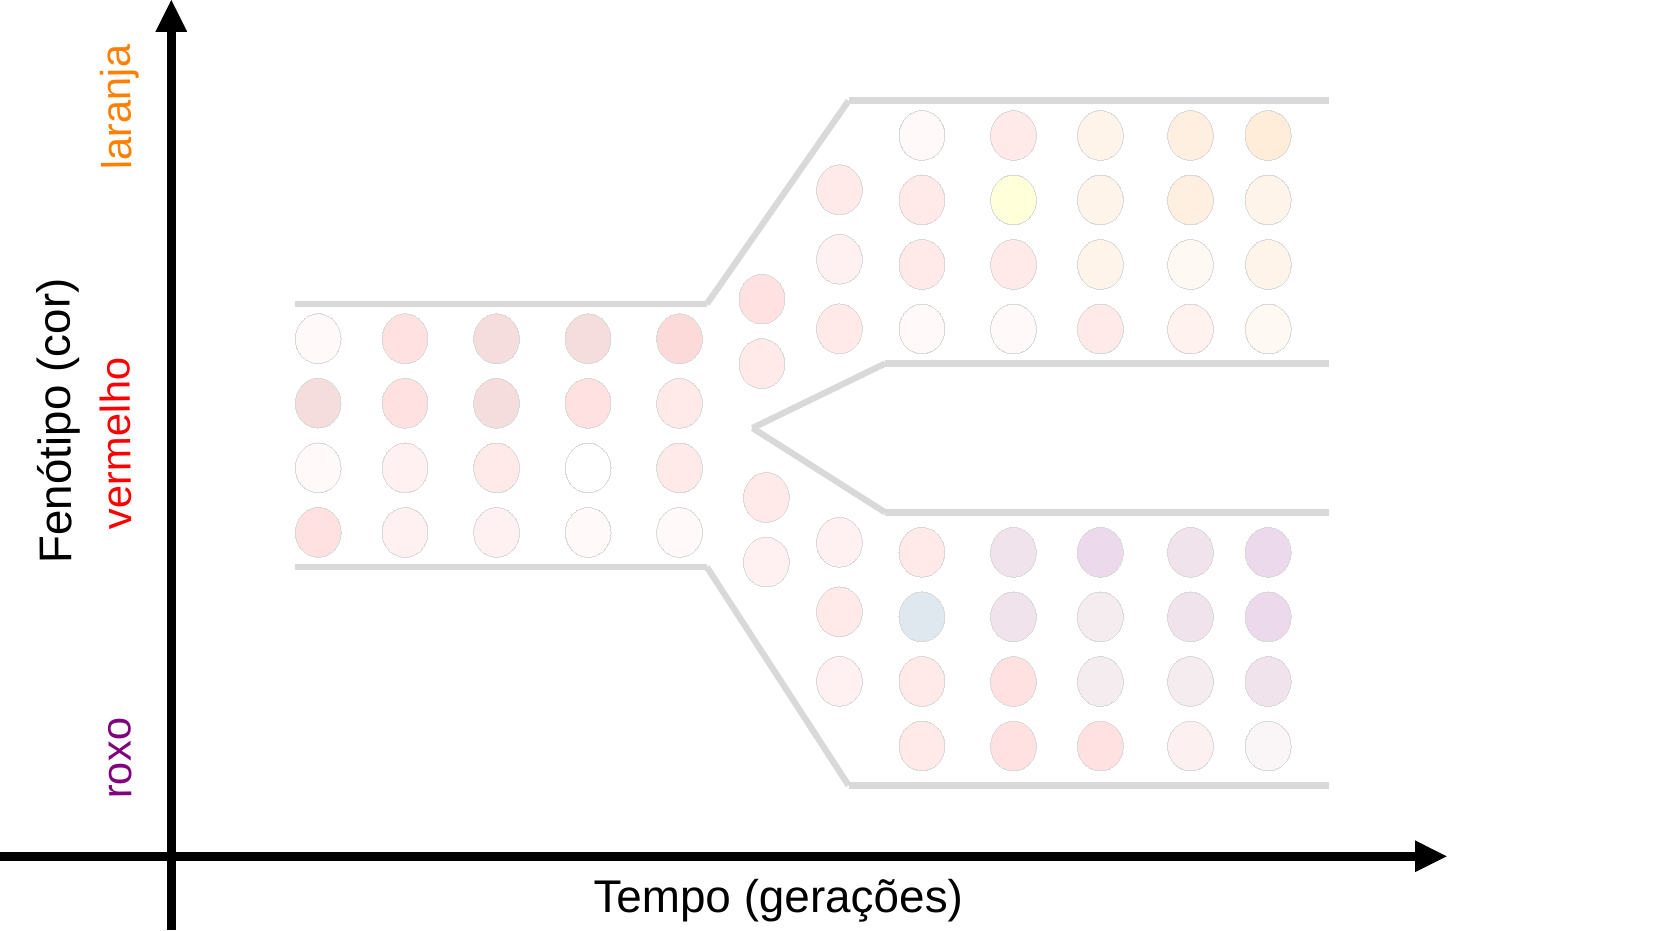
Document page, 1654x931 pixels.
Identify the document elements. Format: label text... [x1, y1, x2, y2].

text_box Tempo (gerações) [578, 864, 977, 931]
text_box vermelho [83, 342, 148, 545]
text_box Fenótipo (cor) [20, 263, 89, 579]
text_box laranja [84, 29, 148, 186]
text_box [206, 29, 1418, 827]
text_box roxo [84, 702, 148, 815]
